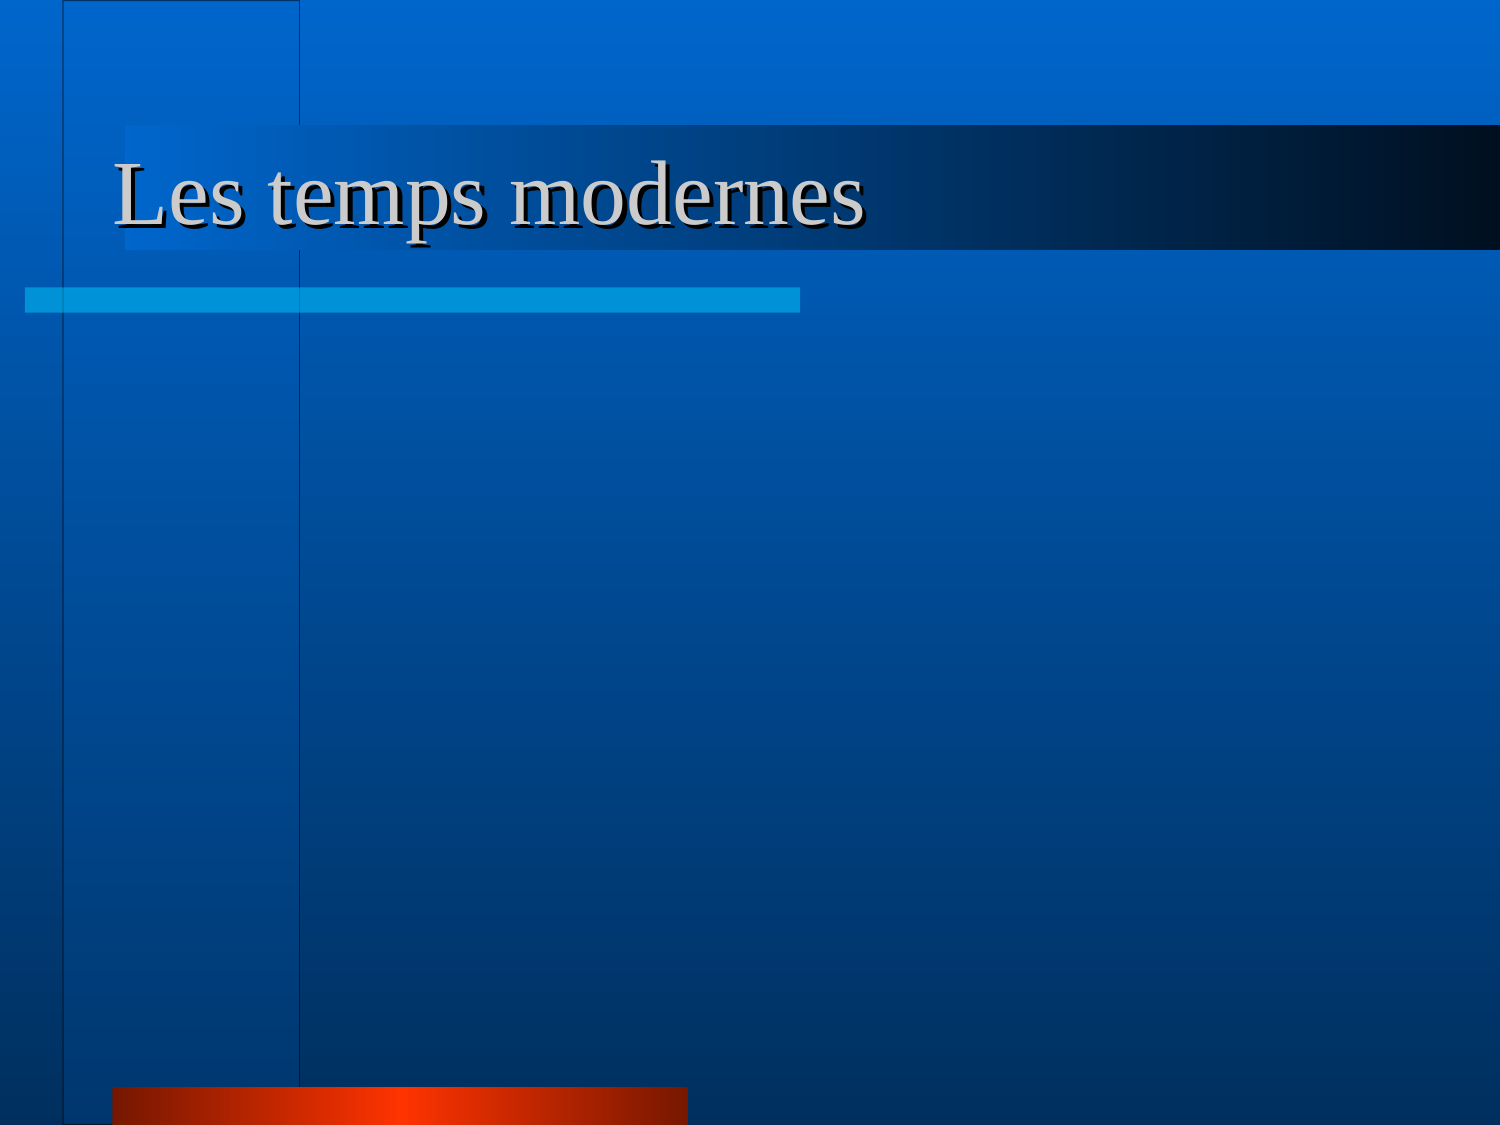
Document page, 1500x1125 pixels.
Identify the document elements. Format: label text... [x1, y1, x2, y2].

title Les temps modernes [112, 76, 1388, 312]
